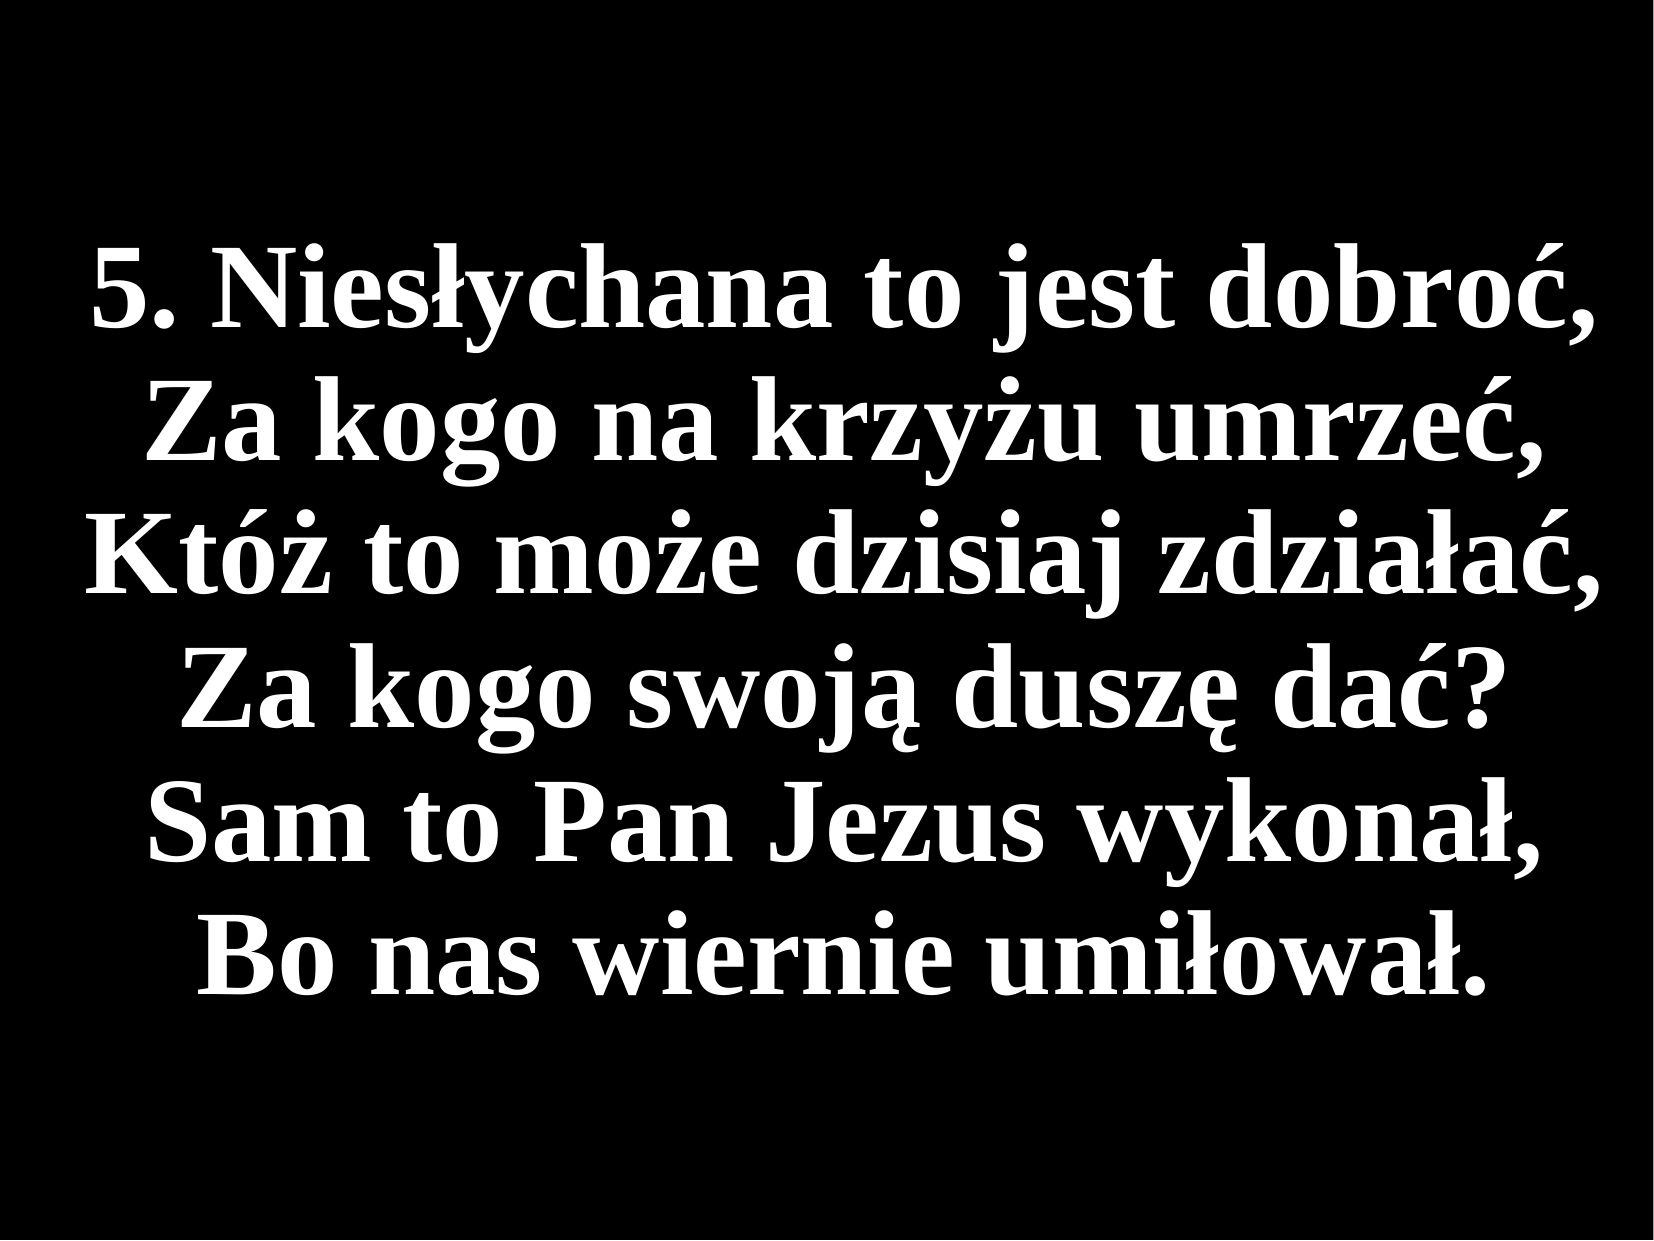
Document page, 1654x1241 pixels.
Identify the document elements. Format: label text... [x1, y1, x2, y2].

subtitle 5. Niesłychana to jest dobroć, Za kogo na krzyżu umrzeć, Któż to może dzisiaj zdziałać, Za kogo swoją duszę dać? Sam to Pan Jezus wykonał, Bo nas wiernie umiłował. [0, 0, 1654, 1241]
